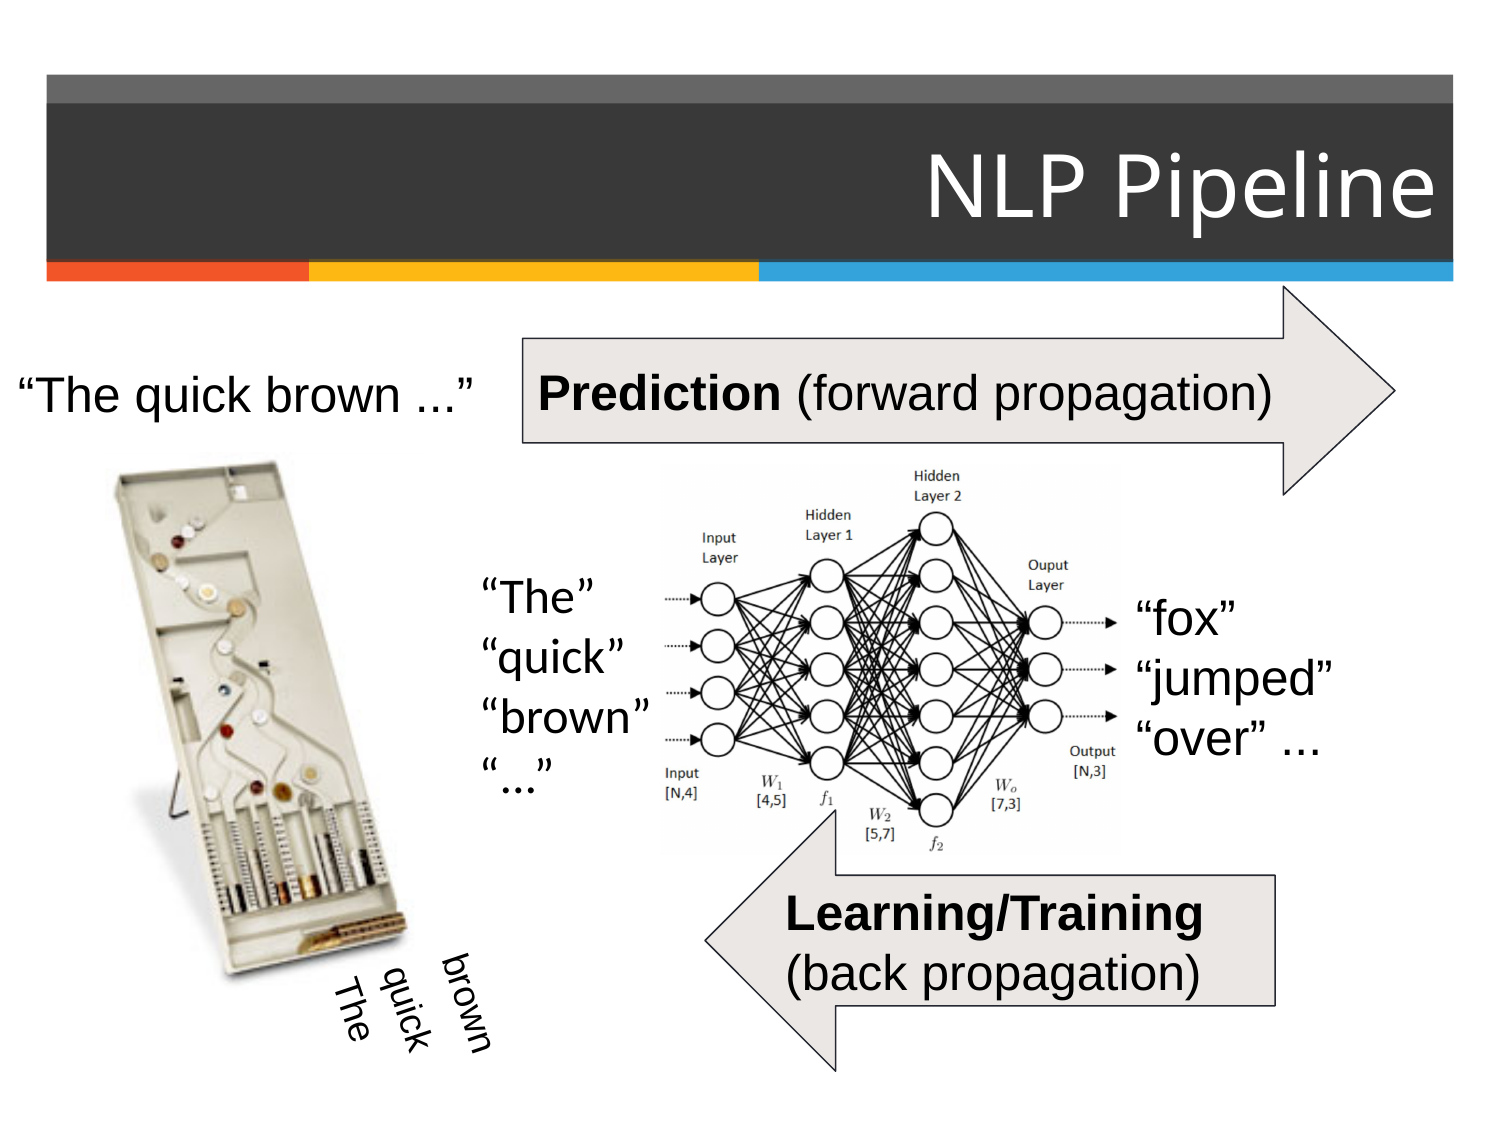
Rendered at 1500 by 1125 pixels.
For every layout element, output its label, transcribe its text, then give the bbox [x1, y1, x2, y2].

text_box The [312, 956, 395, 1076]
text_box “fox” “jumped” “over” ... [1120, 569, 1365, 1065]
text_box Learning/Training (back propagation) [705, 810, 1276, 1072]
text_box “The quick brown ...” [2, 347, 496, 451]
text_box “The” “quick” “brown” “...” [463, 548, 707, 773]
text_box Prediction (forward propagation) [522, 286, 1396, 496]
text_box quick [362, 944, 473, 1125]
picture [105, 452, 423, 991]
text_box brown [422, 932, 532, 1117]
title NLP Pipeline [46, 103, 1454, 263]
picture [660, 464, 1121, 855]
